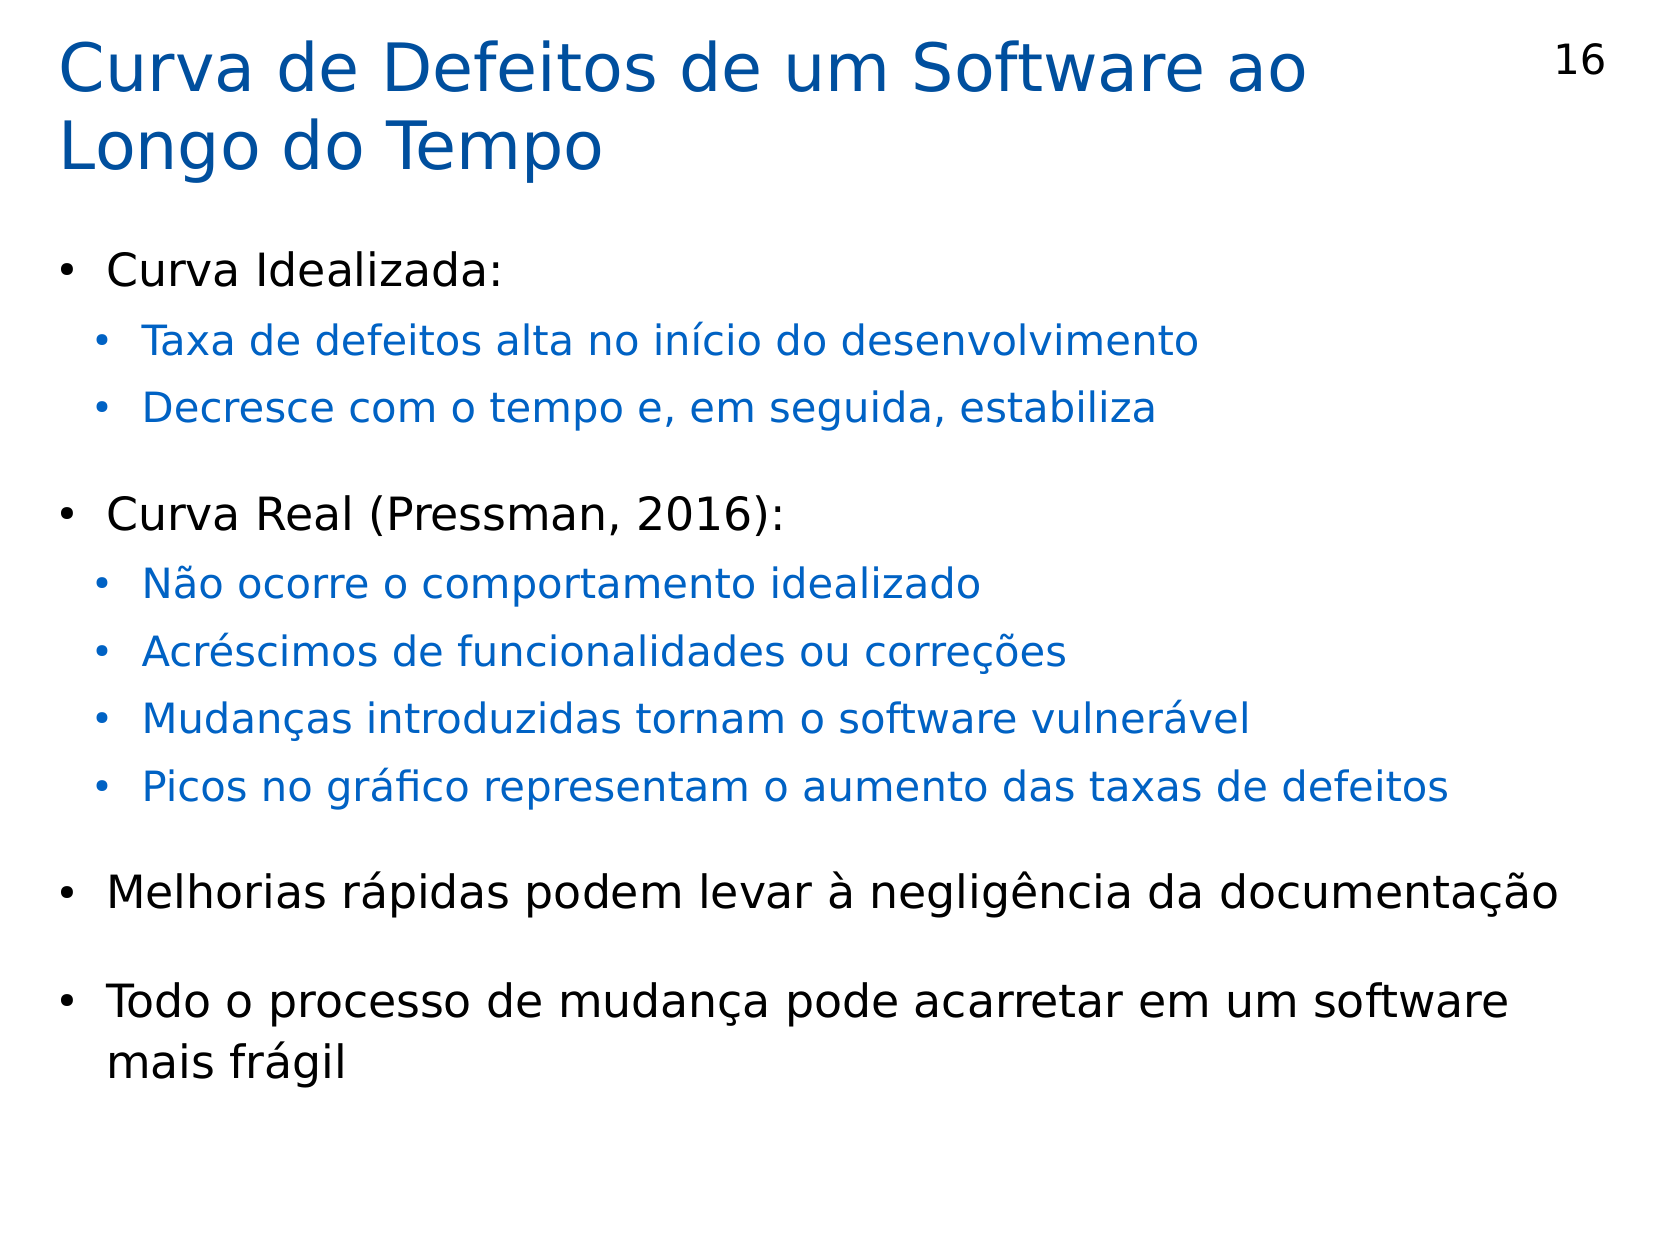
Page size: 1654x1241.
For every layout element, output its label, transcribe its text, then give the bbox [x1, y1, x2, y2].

title Curva de Defeitos de um Software ao Longo do Tempo [59, 29, 1506, 186]
list Curva Idealizada: Taxa de defeitos alta no início do desenvolvimento Decresce com o tempo e, em seguida, estabiliza Curva Real (Pressman, 2016): Não ocorre o comportamento idealizado Acréscimos de funcionalidades ou correções Mudanças introduzidas tornam o software vulnerável Picos no gráfico representam o aumento das taxas de defeitos Melhorias rápidas podem levar à negligência da documentação Todo o processo de mudança pode acarretar em um software mais frágil [59, 236, 1595, 1211]
